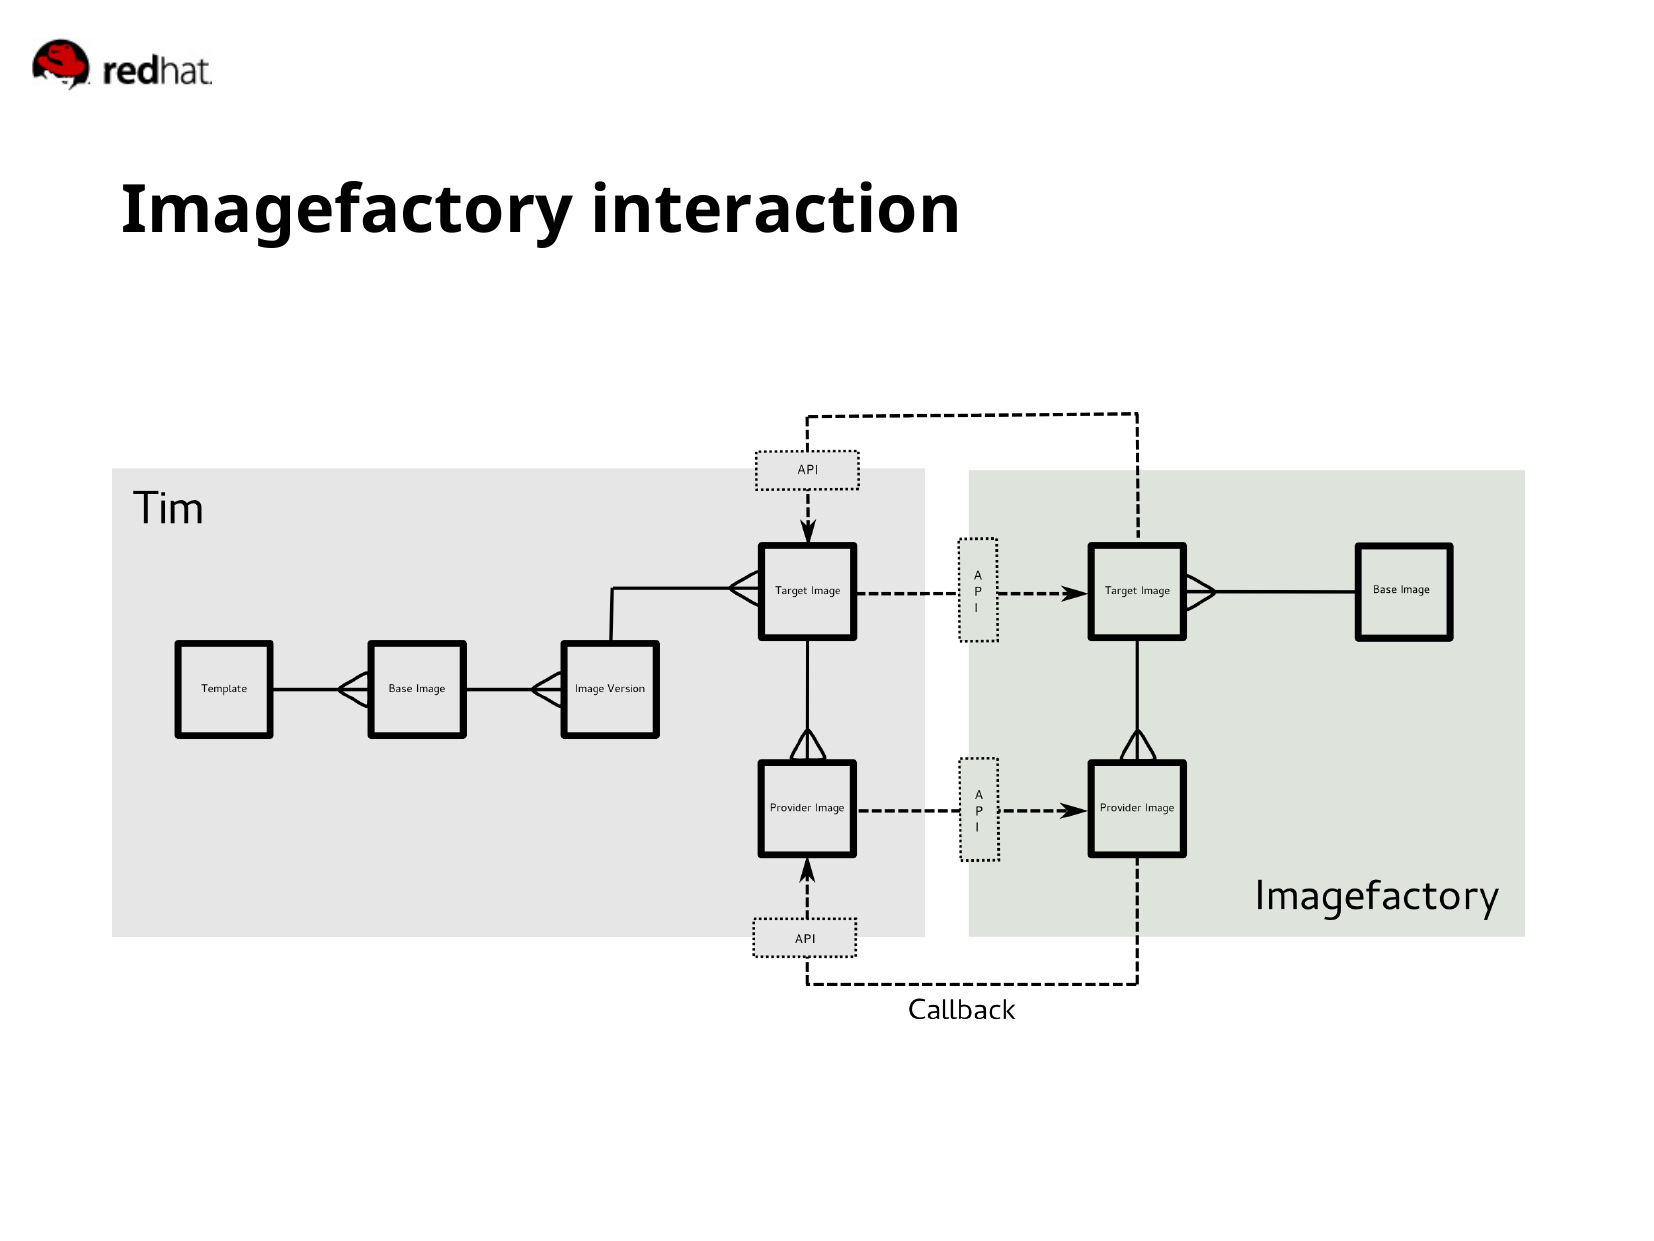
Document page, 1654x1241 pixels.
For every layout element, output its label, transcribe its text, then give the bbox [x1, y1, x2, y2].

picture [31, 37, 212, 98]
picture [112, 412, 1525, 1019]
title Imagefactory interaction [121, 102, 1534, 310]
